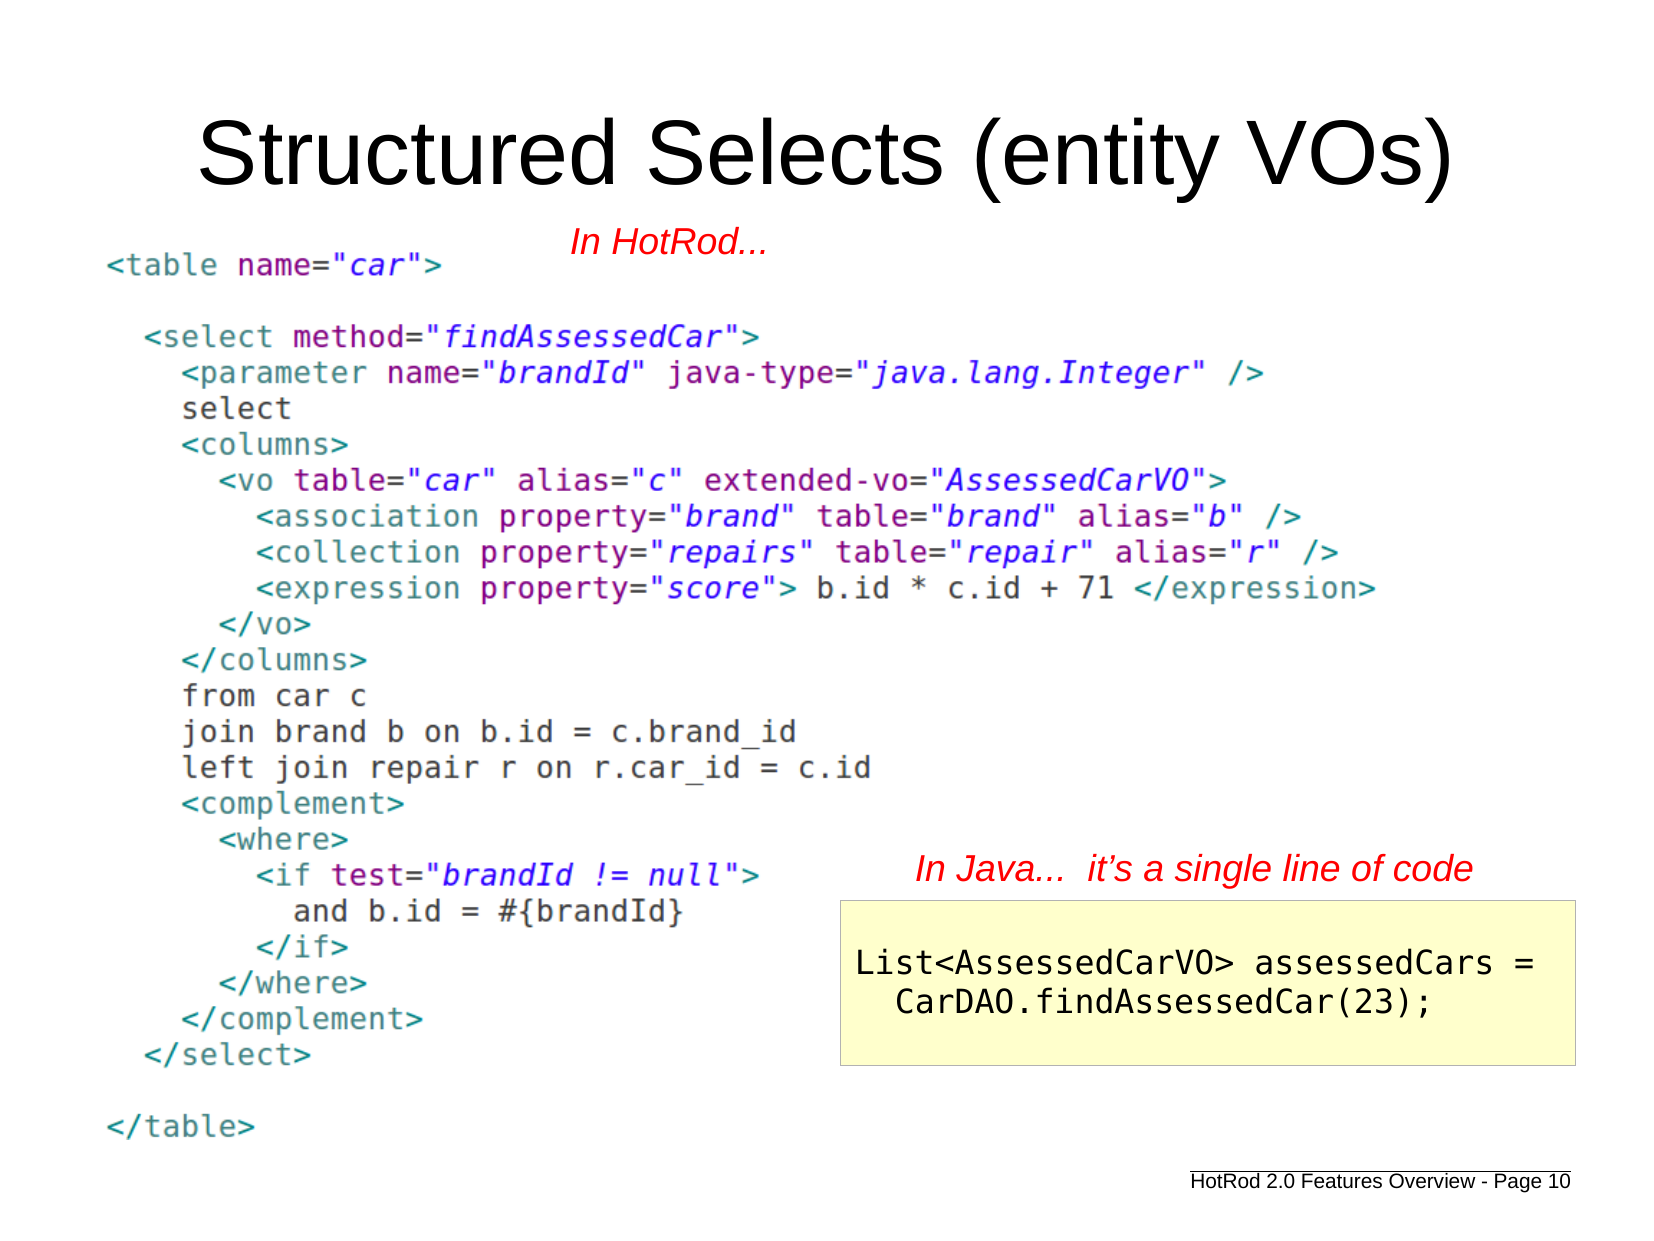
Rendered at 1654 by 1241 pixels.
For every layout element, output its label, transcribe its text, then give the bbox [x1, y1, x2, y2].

text_box In Java... it’s a single line of code [900, 840, 1576, 897]
text_box In HotRod... [555, 213, 826, 271]
text_box List<AssessedCarVO> assessedCars = CarDAO.findAssessedCar(23); [840, 900, 1576, 1066]
picture [105, 257, 1381, 1141]
title Structured Selects (entity VOs) [82, 49, 1571, 257]
